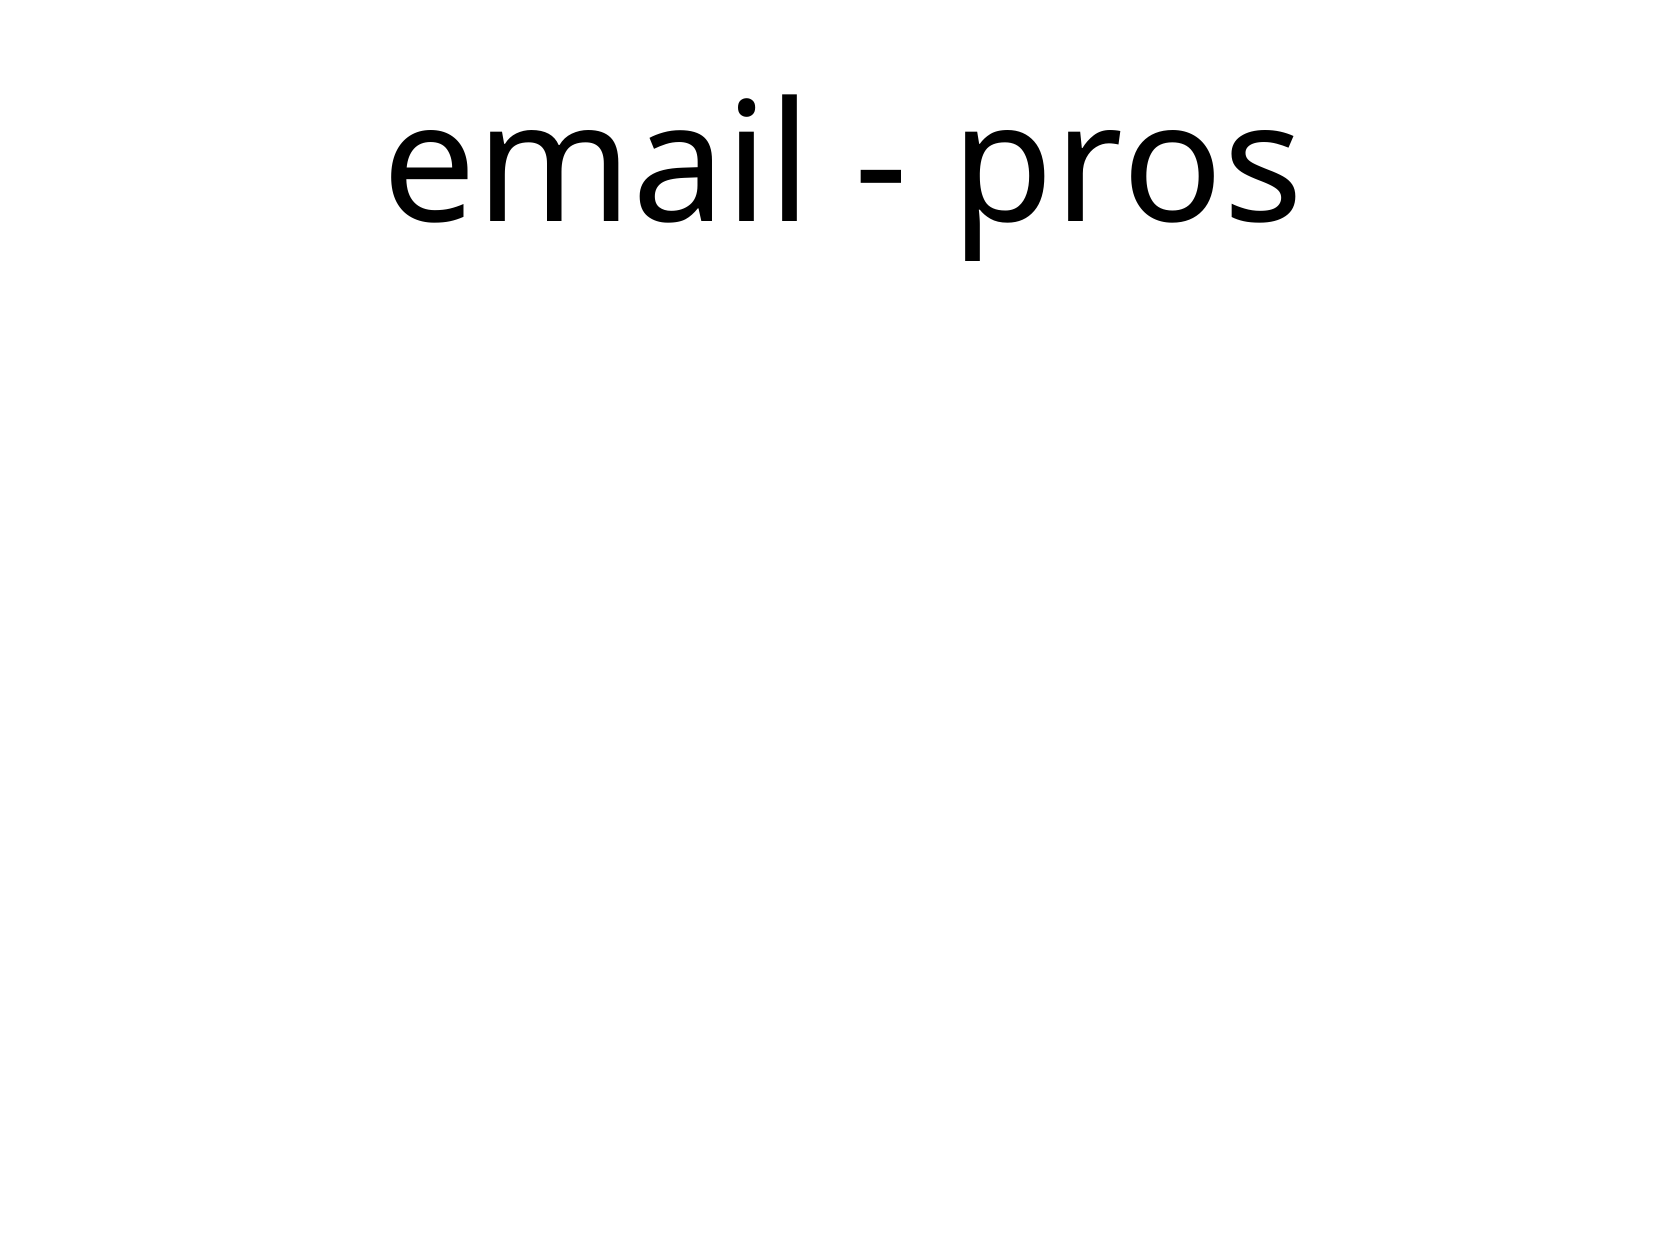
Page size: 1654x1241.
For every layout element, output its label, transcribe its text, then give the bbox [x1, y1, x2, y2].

text_box email - pros [95, 35, 1591, 796]
